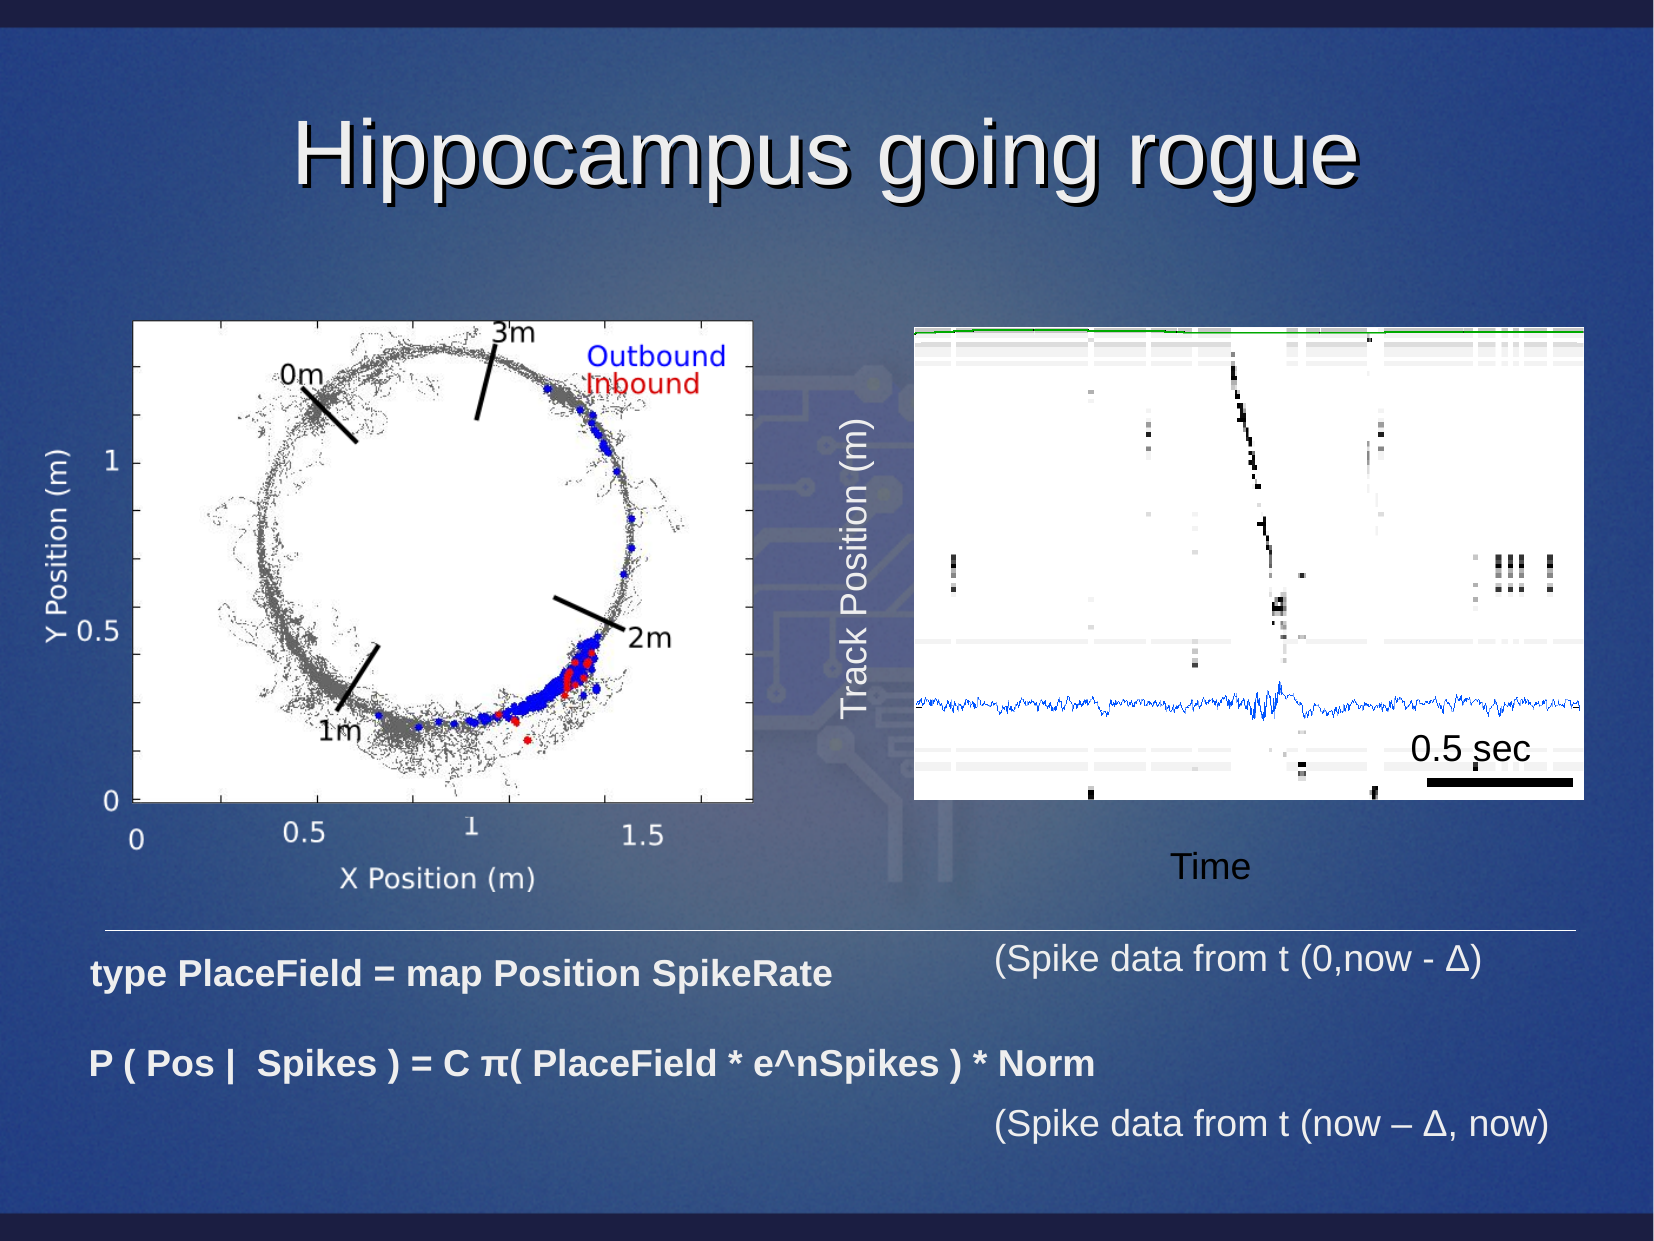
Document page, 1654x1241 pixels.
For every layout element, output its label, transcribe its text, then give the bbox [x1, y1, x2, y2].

text_box (Spike data from t (0,now - Δ) [979, 930, 1501, 992]
text_box Track Position (m) [825, 401, 887, 736]
picture [0, 0, 1654, 1241]
text_box (Spike data from t (now – Δ, now) [979, 1095, 1567, 1157]
title Hippocampus going rogue [82, 49, 1571, 257]
text_box P ( Pos | Spikes ) = C π( PlaceField * e^nSpikes ) * Norm [63, 1035, 1174, 1099]
text_box type PlaceField = map Position SpikeRate [75, 945, 849, 1009]
text_box 0.5 sec [1395, 720, 1547, 782]
text_box Time [1155, 838, 1268, 901]
